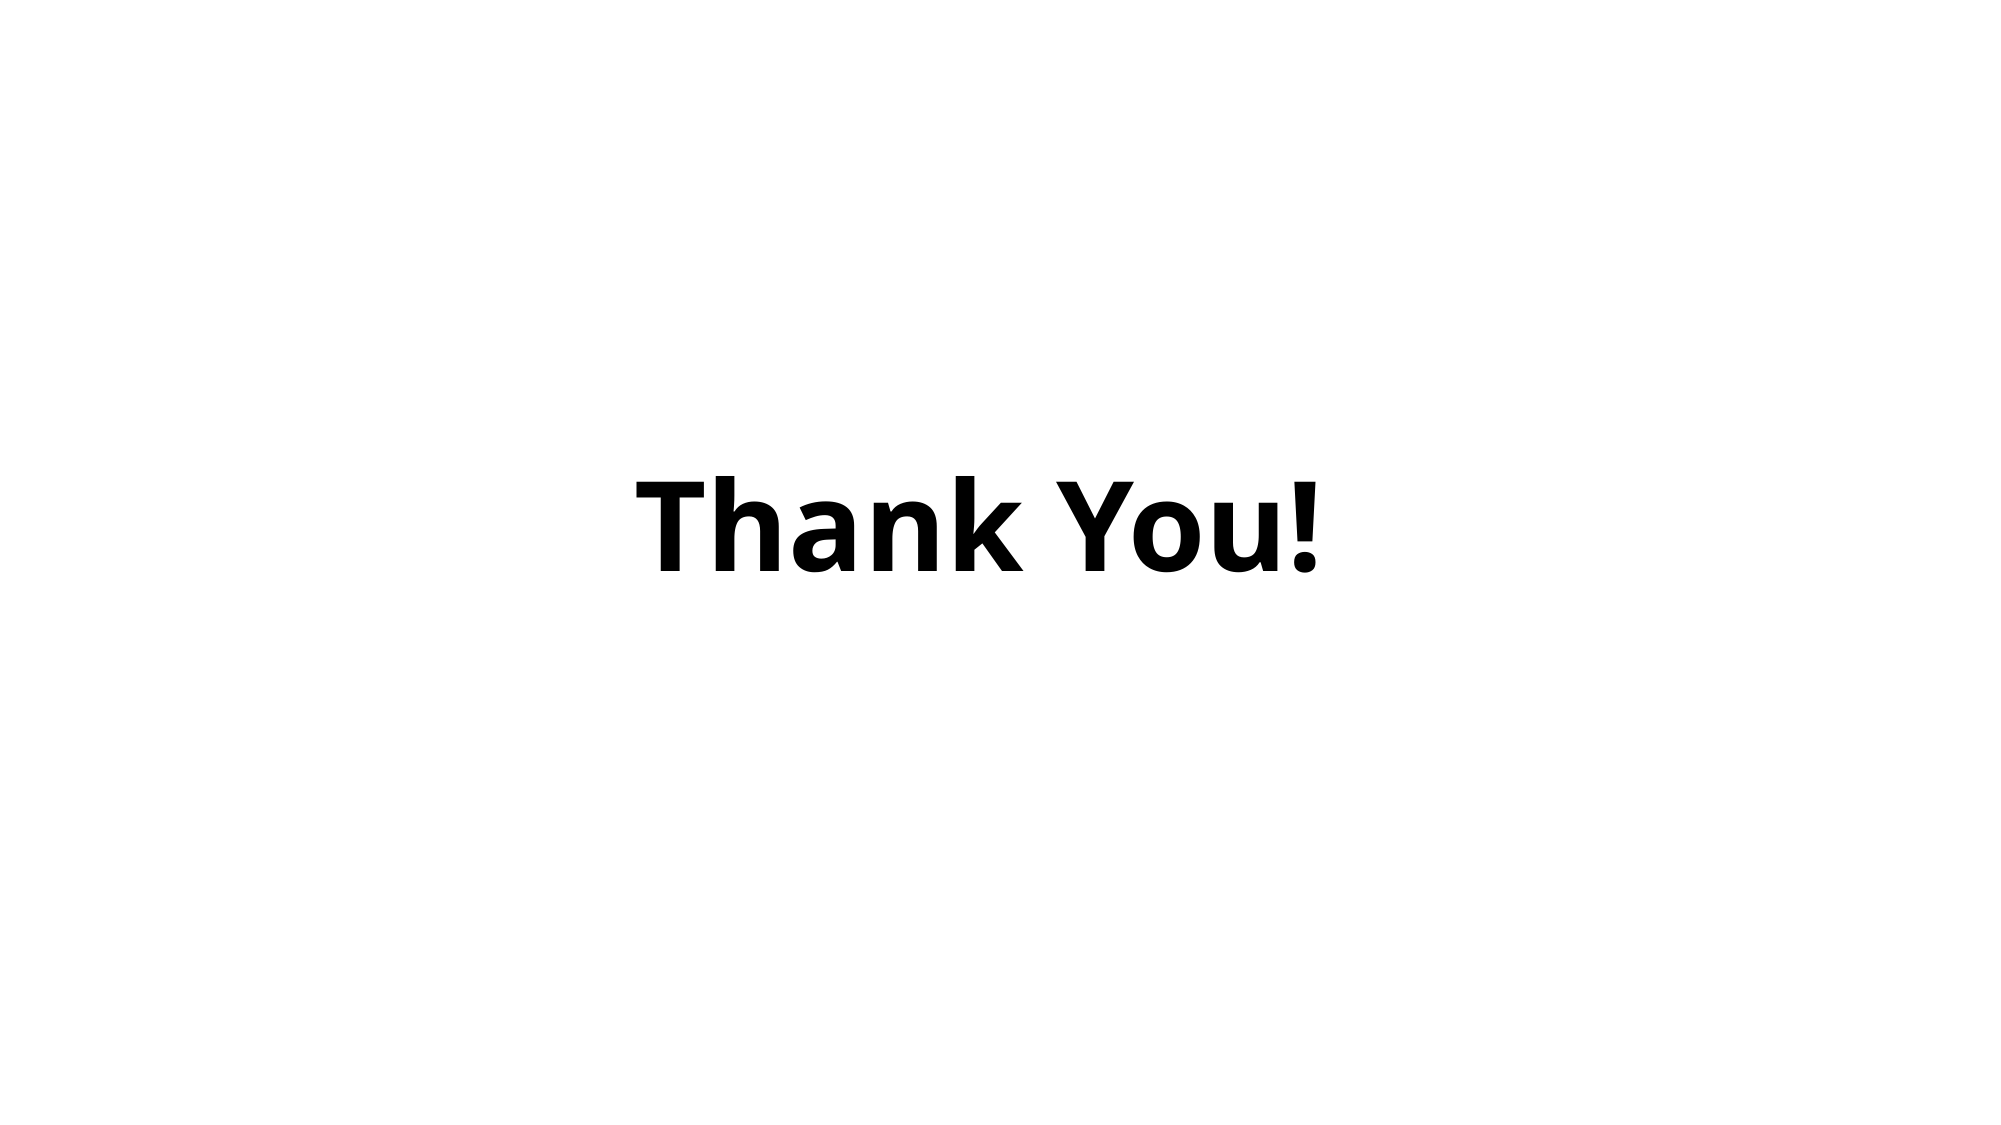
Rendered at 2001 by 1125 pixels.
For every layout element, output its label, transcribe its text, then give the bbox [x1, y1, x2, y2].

title Thank You! [116, 422, 1842, 640]
